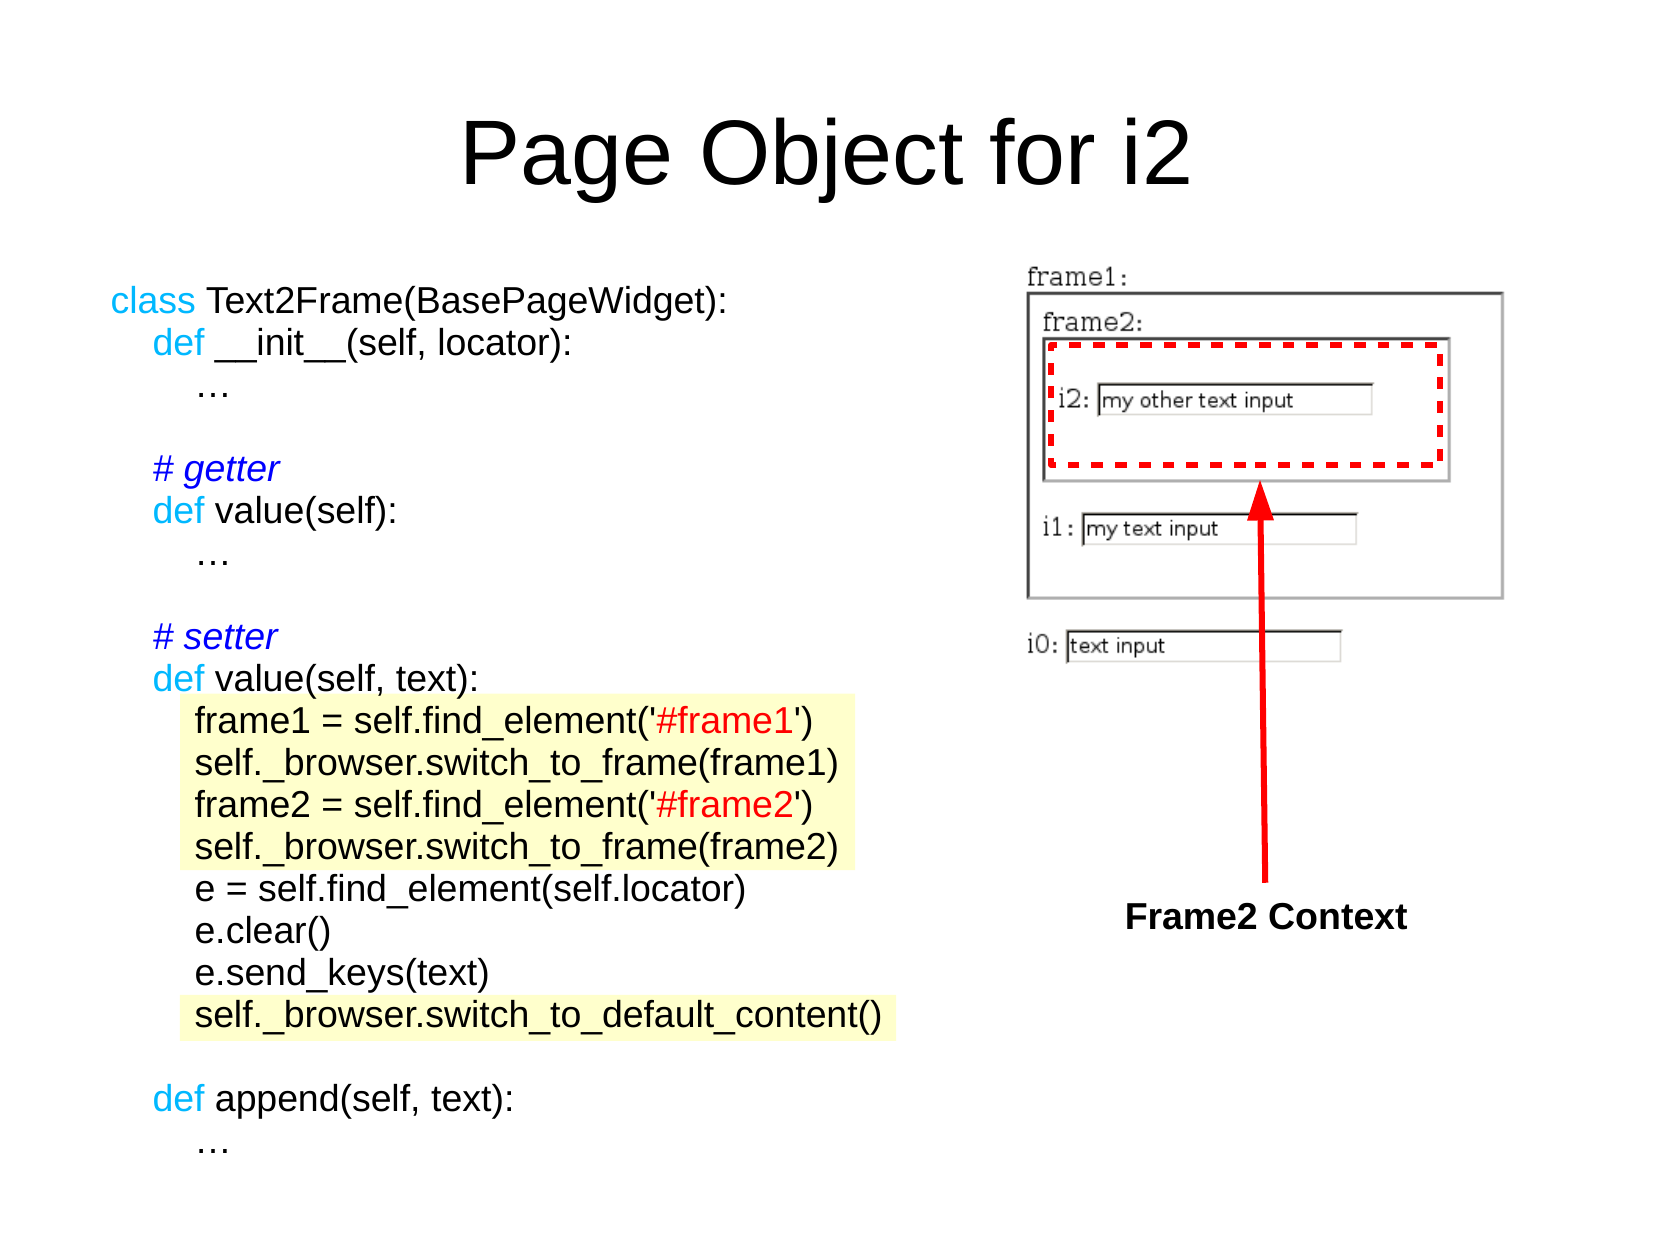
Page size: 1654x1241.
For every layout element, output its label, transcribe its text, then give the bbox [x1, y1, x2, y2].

text_box Frame2 Context [1110, 888, 1423, 946]
text_box class Text2Frame(BasePageWidget): def __init__(self, locator): … # getter def value(self): … # setter def value(self, text): frame1 = self.find_element('#frame1') self._browser.switch_to_frame(frame1) frame2 = self.find_element('#frame2') self._browser.switch_to_frame(frame2) e = self.find_element(self.locator) e.clear() e.send_keys(text) self._browser.switch_to_default_content() def append(self, text): … [95, 272, 897, 1169]
title Page Object for i2 [82, 49, 1571, 257]
picture [1016, 253, 1509, 676]
